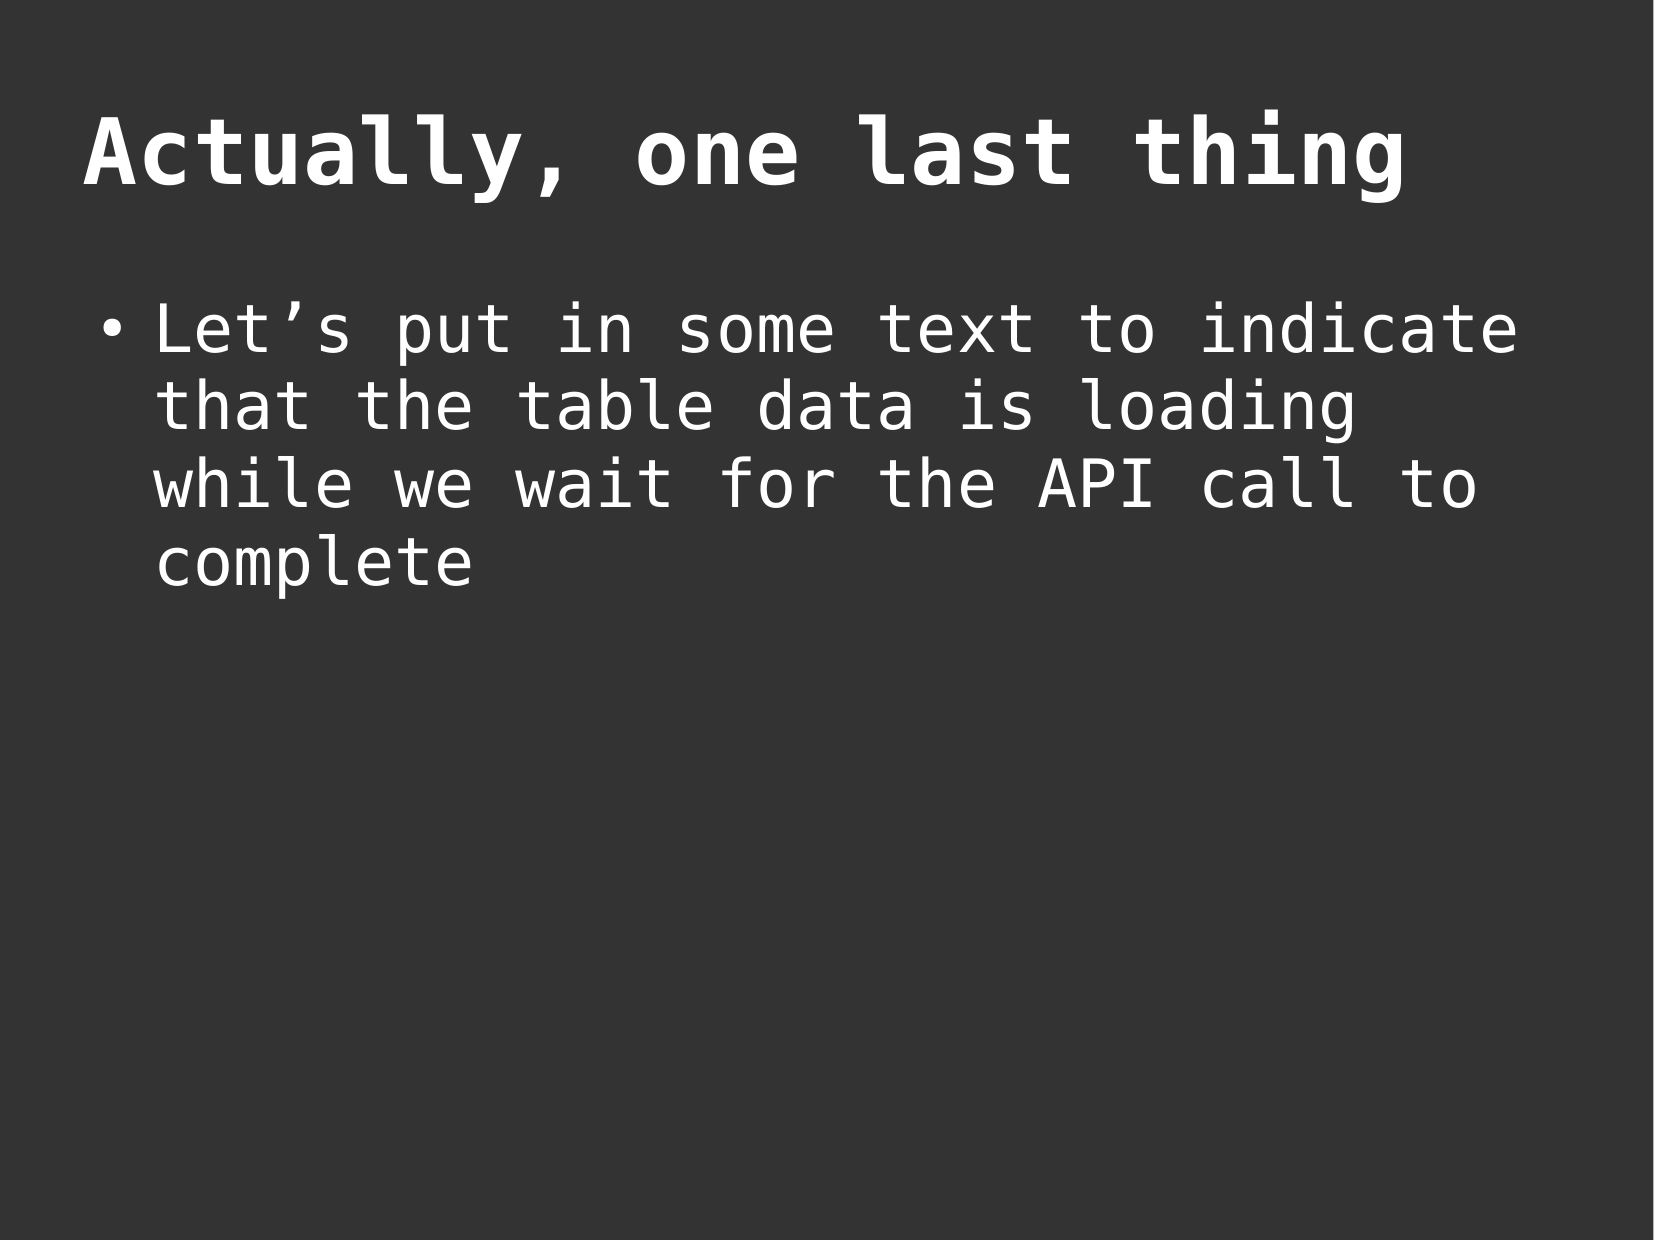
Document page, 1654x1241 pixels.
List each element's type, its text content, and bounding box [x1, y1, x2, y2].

list Let’s put in some text to indicate that the table data is loading while we wait for the API call to complete [82, 290, 1571, 1182]
title Actually, one last thing [82, 49, 1571, 257]
